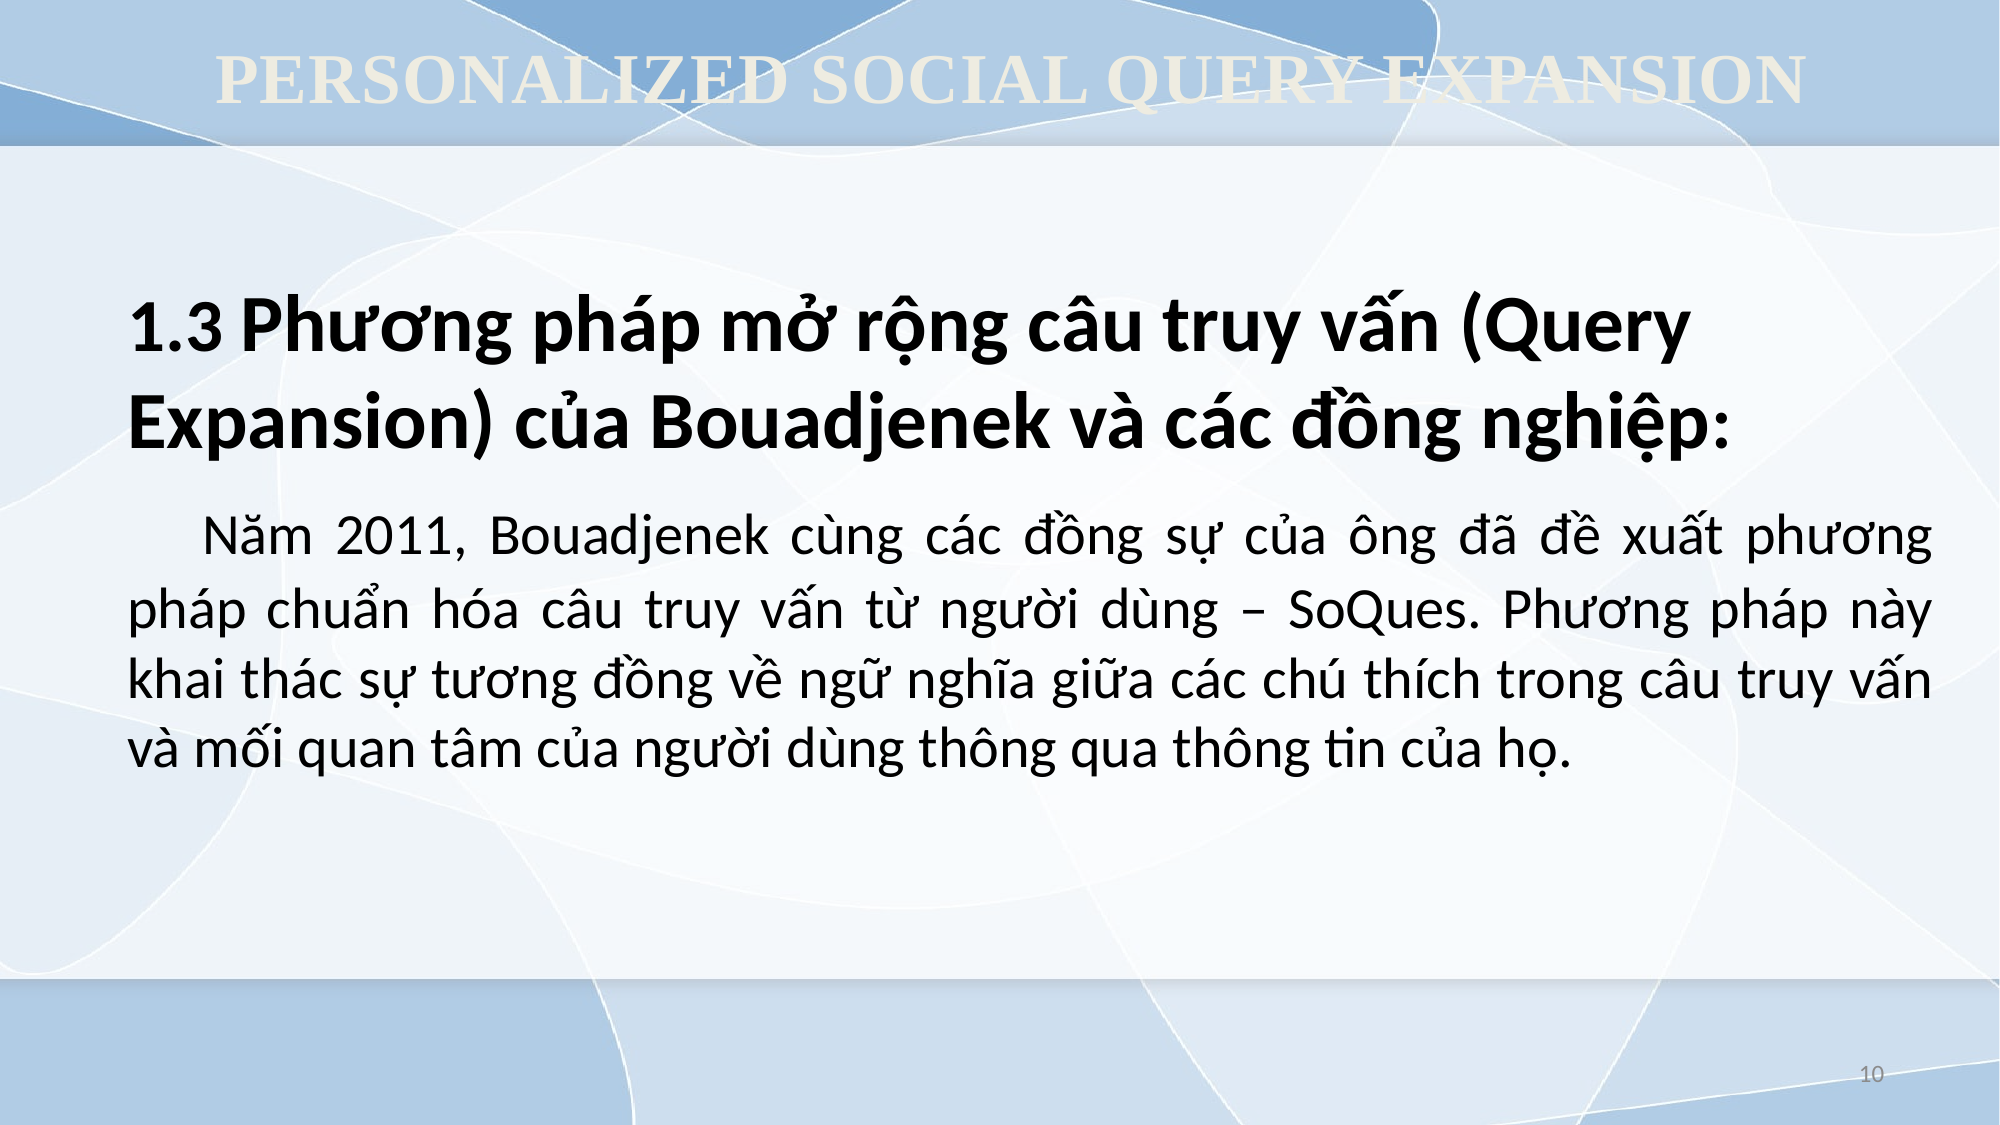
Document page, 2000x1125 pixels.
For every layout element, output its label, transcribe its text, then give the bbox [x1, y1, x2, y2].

slide_number <number> [1432, 1042, 1900, 1103]
list 1.3 Phương pháp mở rộng câu truy vấn (Query Expansion) của Bouadjenek và các đồng nghiệp: Năm 2011, Bouadjenek cùng các đồng sự của ông đã đề xuất phương pháp chuẩn hóa câu truy vấn từ người dùng – SoQues. Phương pháp này khai thác sự tương đồng về ngữ nghĩa giữa các chú thích trong câu truy vấn và mối quan tâm của người dùng thông qua thông tin của họ. [37, 262, 1950, 925]
title PERSONALIZED SOCIAL QUERY EXPANSION [24, 0, 2000, 150]
